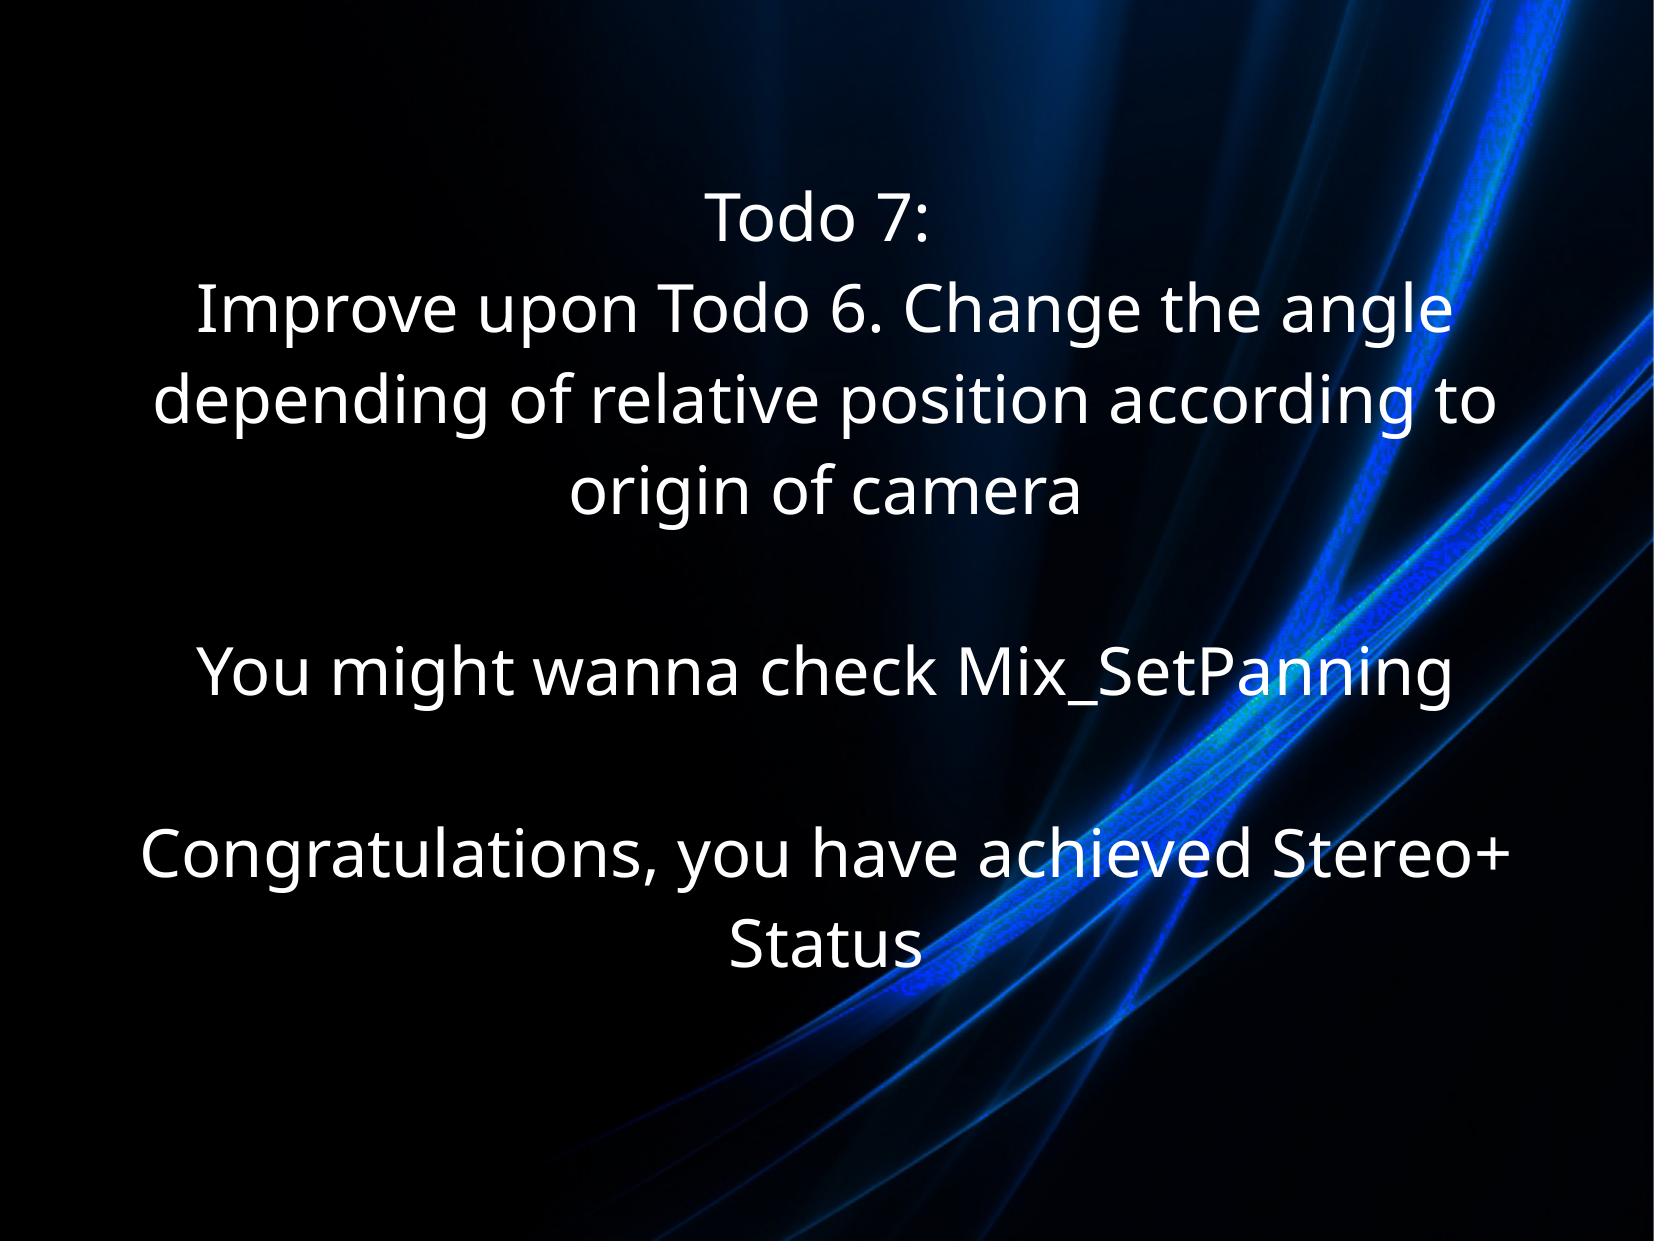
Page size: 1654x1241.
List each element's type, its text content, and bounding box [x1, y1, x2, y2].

picture [0, 0, 1654, 1241]
subtitle Todo 7: Improve upon Todo 6. Change the angle depending of relative position according to origin of camera You might wanna check Mix_SetPanning Congratulations, you have achieved Stereo+ Status [82, 49, 1571, 1109]
